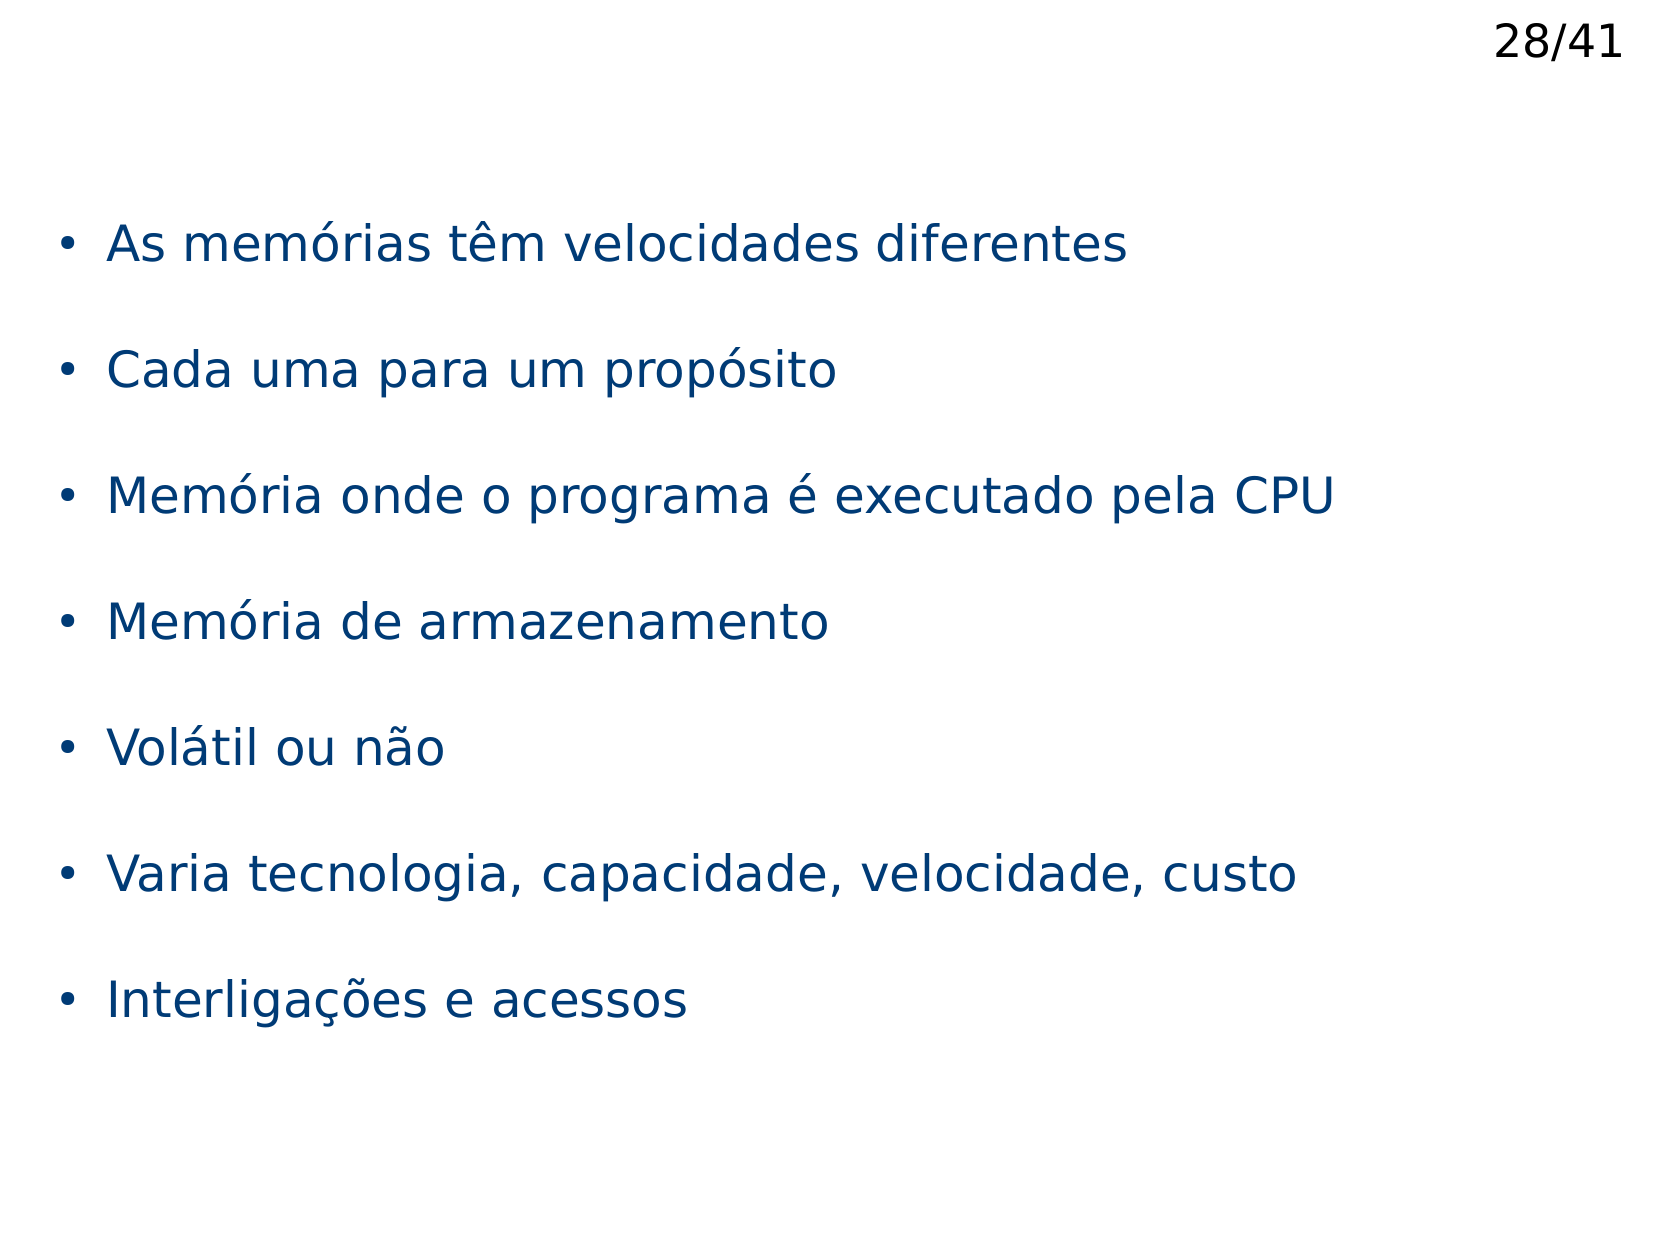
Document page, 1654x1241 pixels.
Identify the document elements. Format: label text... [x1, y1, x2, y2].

list As memórias têm velocidades diferentes Cada uma para um propósito Memória onde o programa é executado pela CPU Memória de armazenamento Volátil ou não Varia tecnologia, capacidade, velocidade, custo Interligações e acessos [59, 206, 1625, 1211]
